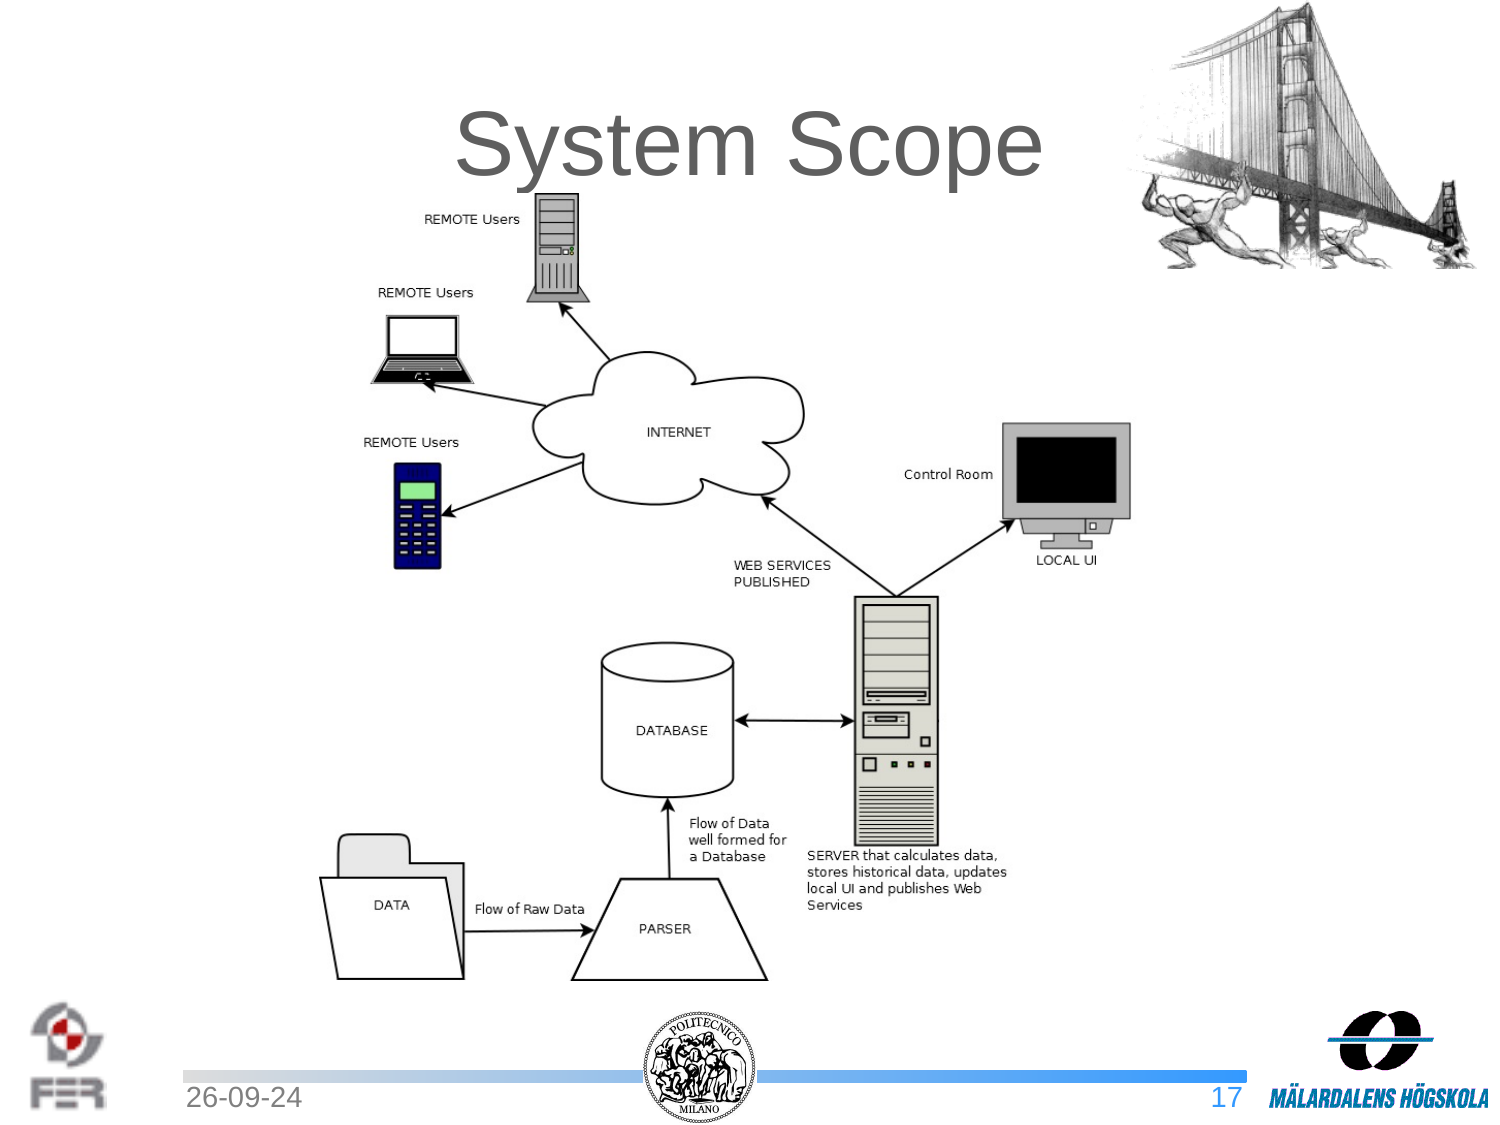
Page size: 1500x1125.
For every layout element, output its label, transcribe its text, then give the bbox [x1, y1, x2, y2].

picture [643, 1011, 757, 1123]
title System Scope [75, 45, 1122, 233]
text_box <numero> [1187, 1070, 1258, 1114]
picture [1435, 1096, 1441, 1104]
picture [1454, 1091, 1459, 1108]
picture [1368, 1093, 1374, 1104]
text_box 13-10-31 [171, 1070, 396, 1114]
picture [319, 0, 1477, 981]
picture [1269, 1011, 1488, 1108]
picture [29, 987, 107, 1125]
